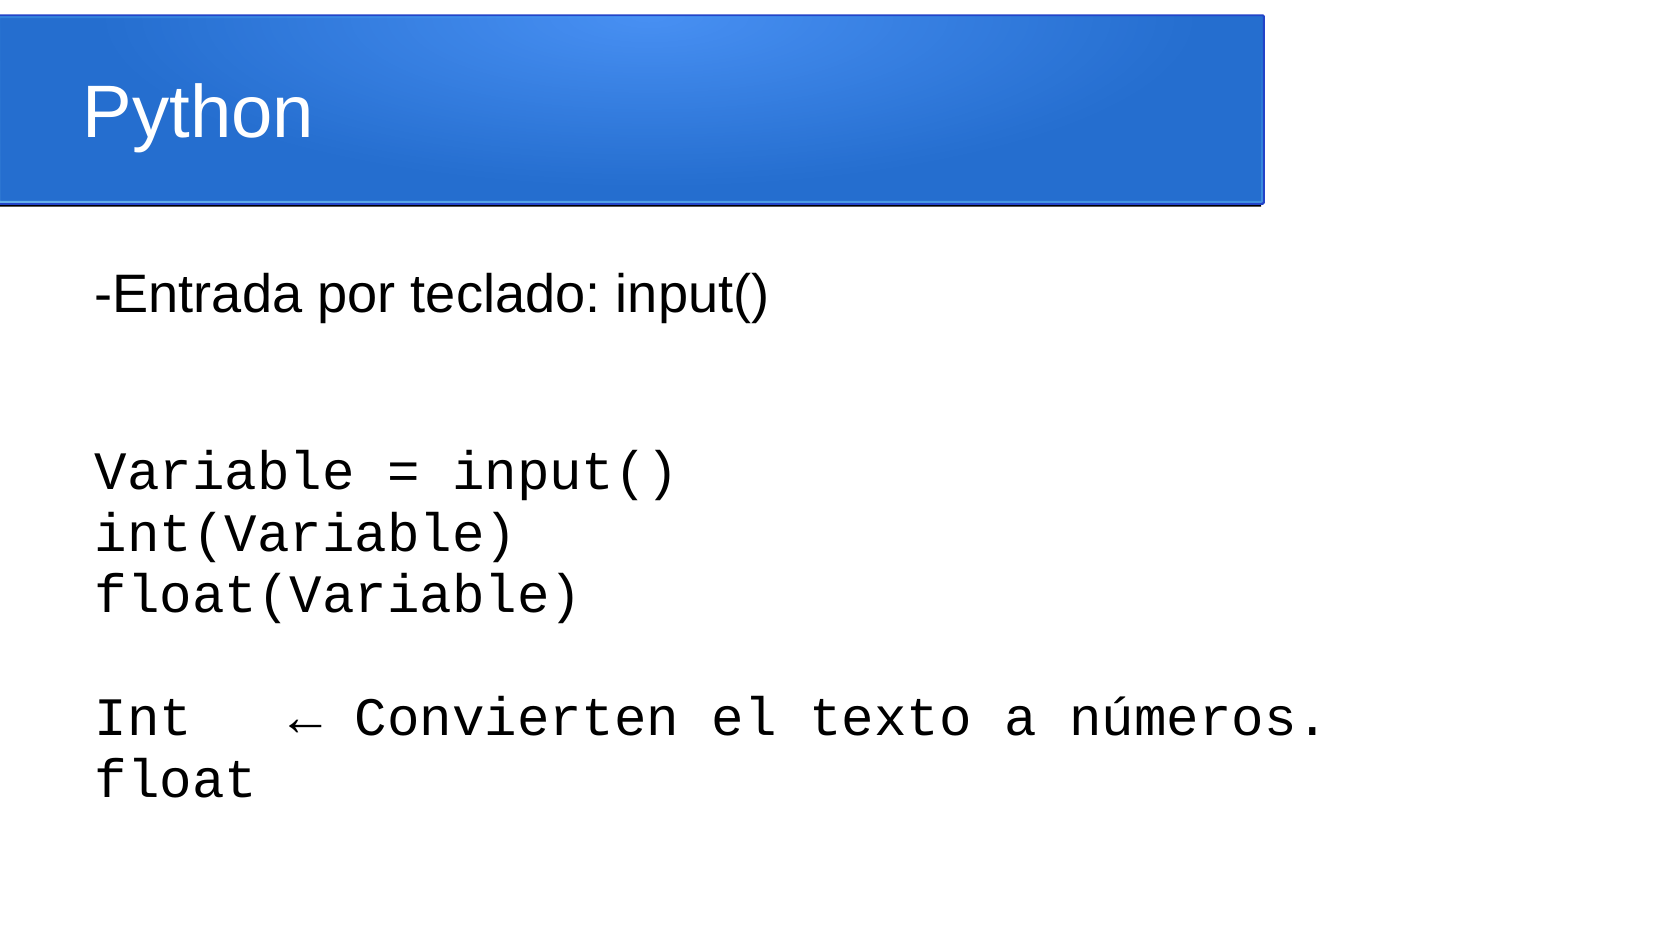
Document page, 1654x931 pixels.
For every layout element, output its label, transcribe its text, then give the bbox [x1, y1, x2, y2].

subtitle -Entrada por teclado: input() Variable = input() int(Variable) float(Variable) Int ← Convierten el texto a números. float [94, 262, 1583, 814]
title Python [82, 35, 1235, 189]
